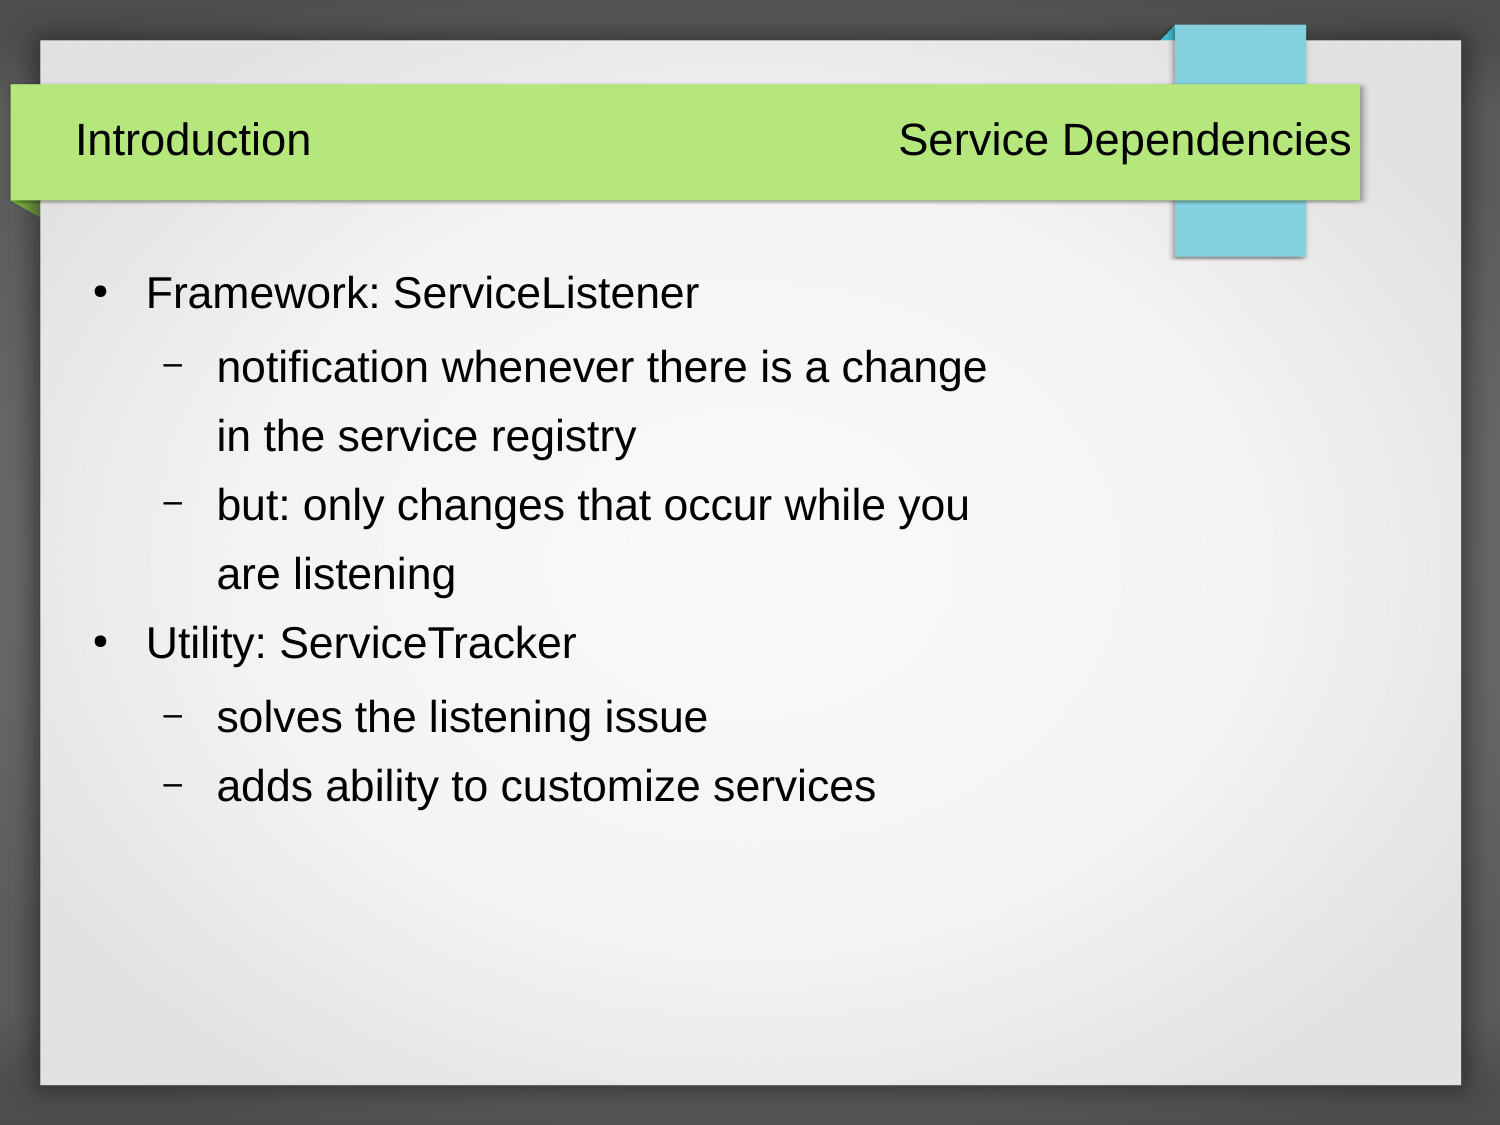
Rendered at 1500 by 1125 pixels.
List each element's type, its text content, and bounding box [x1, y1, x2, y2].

list Framework: ServiceListener notification whenever there is a change in the service registry but: only changes that occur while you are listening Utility: ServiceTracker solves the listening issue adds ability to customize services [75, 267, 1426, 921]
title Introduction Service Dependencies [75, 85, 1356, 193]
picture [0, 0, 1500, 1125]
